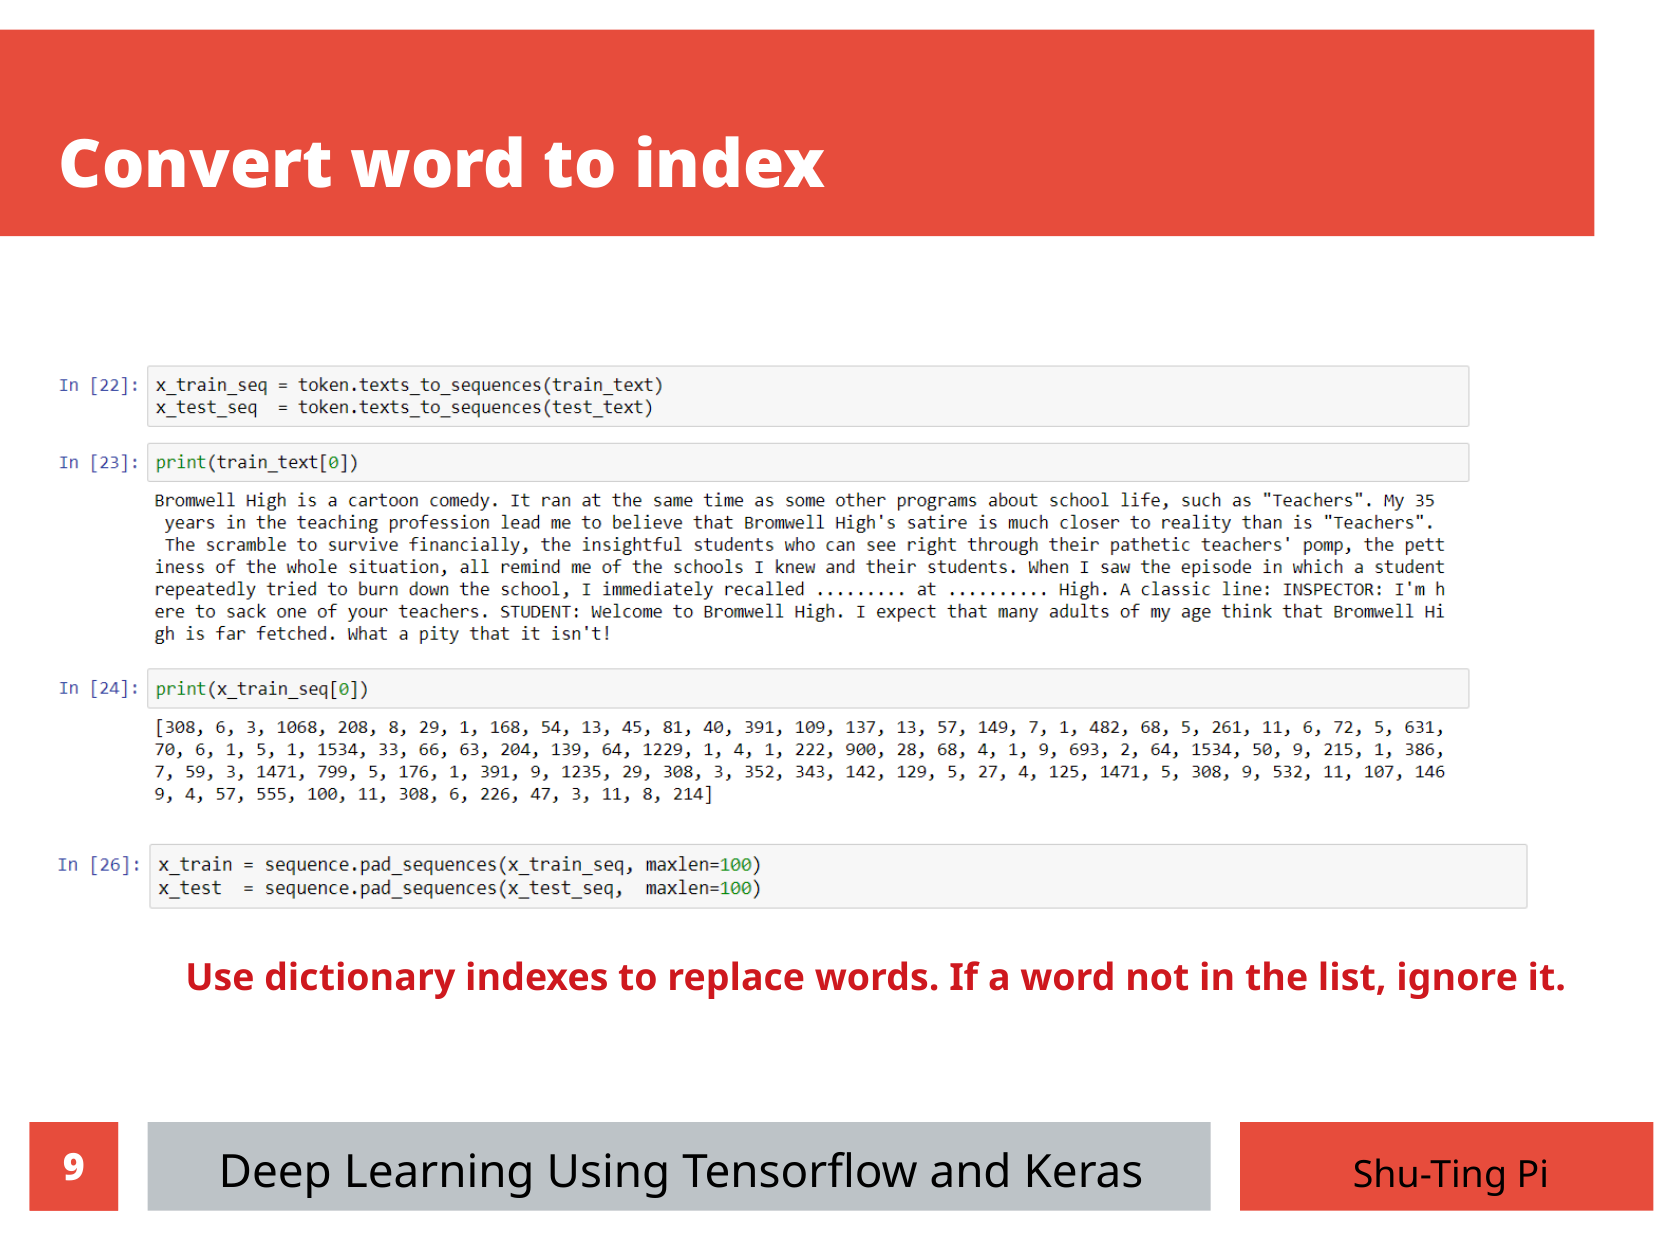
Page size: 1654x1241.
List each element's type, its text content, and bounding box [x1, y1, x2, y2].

picture [49, 356, 1479, 824]
text_box Deep Learning Using Tensorflow and Keras [204, 1130, 1212, 1217]
text_box Use dictionary indexes to replace words. If a word not in the list, ignore it. [170, 942, 1424, 1005]
title Convert word to index [59, 59, 1595, 207]
text_box Shu-Ting Pi [1338, 1140, 1573, 1203]
picture [46, 835, 1532, 921]
